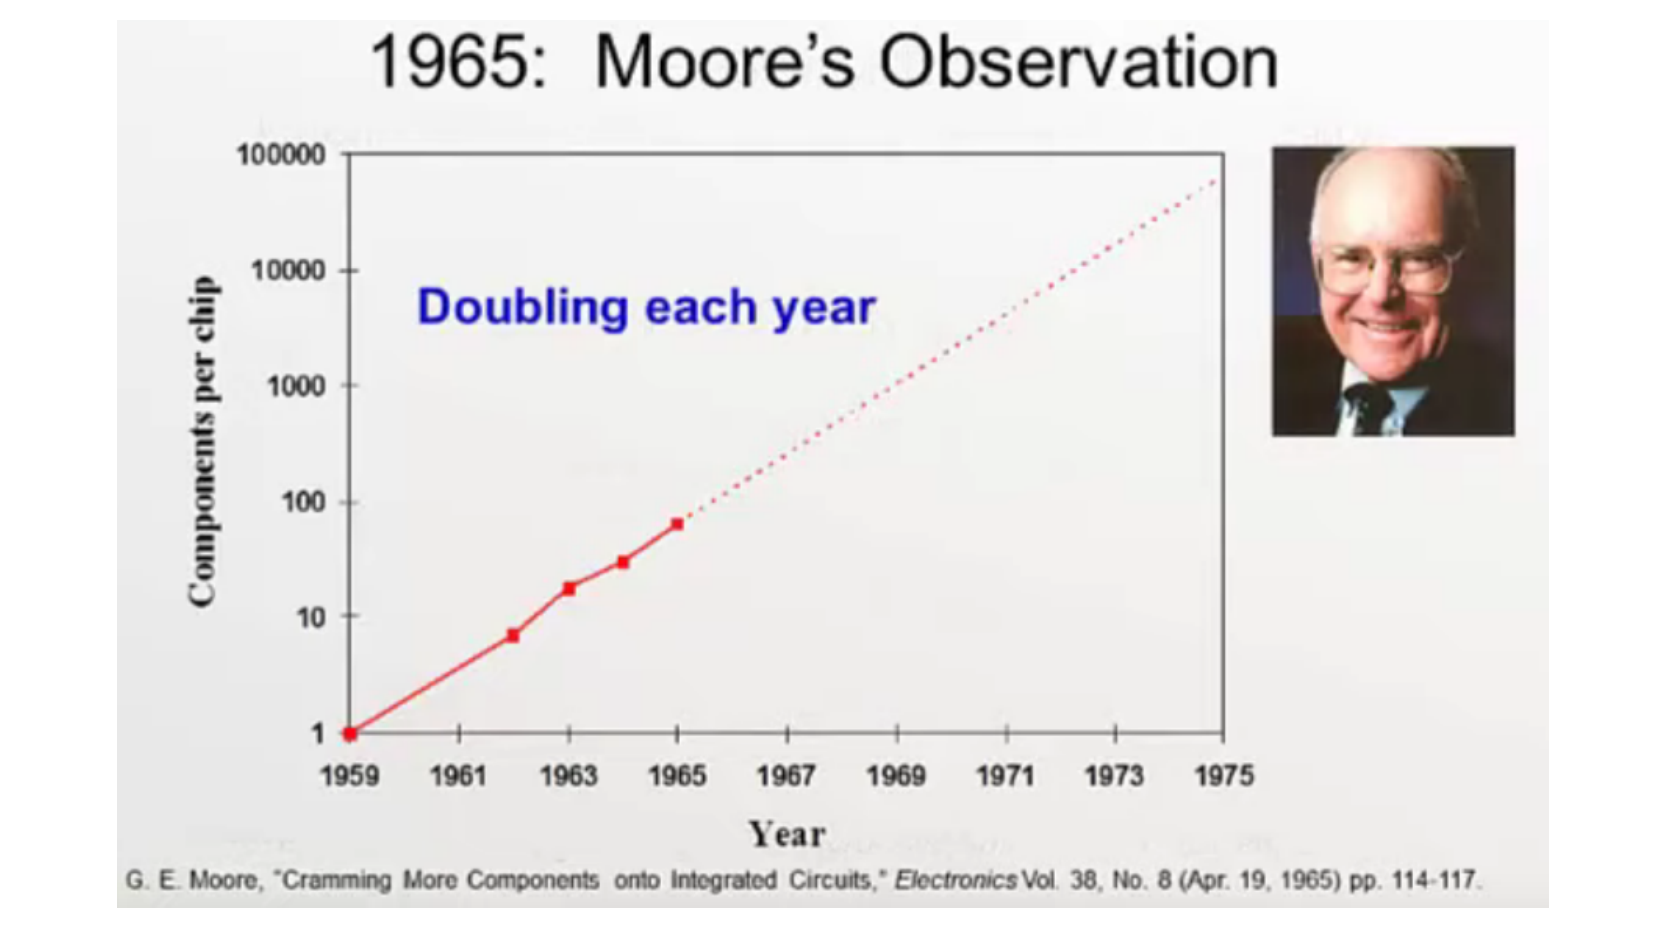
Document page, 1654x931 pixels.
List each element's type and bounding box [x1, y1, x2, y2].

picture [117, 20, 1549, 914]
